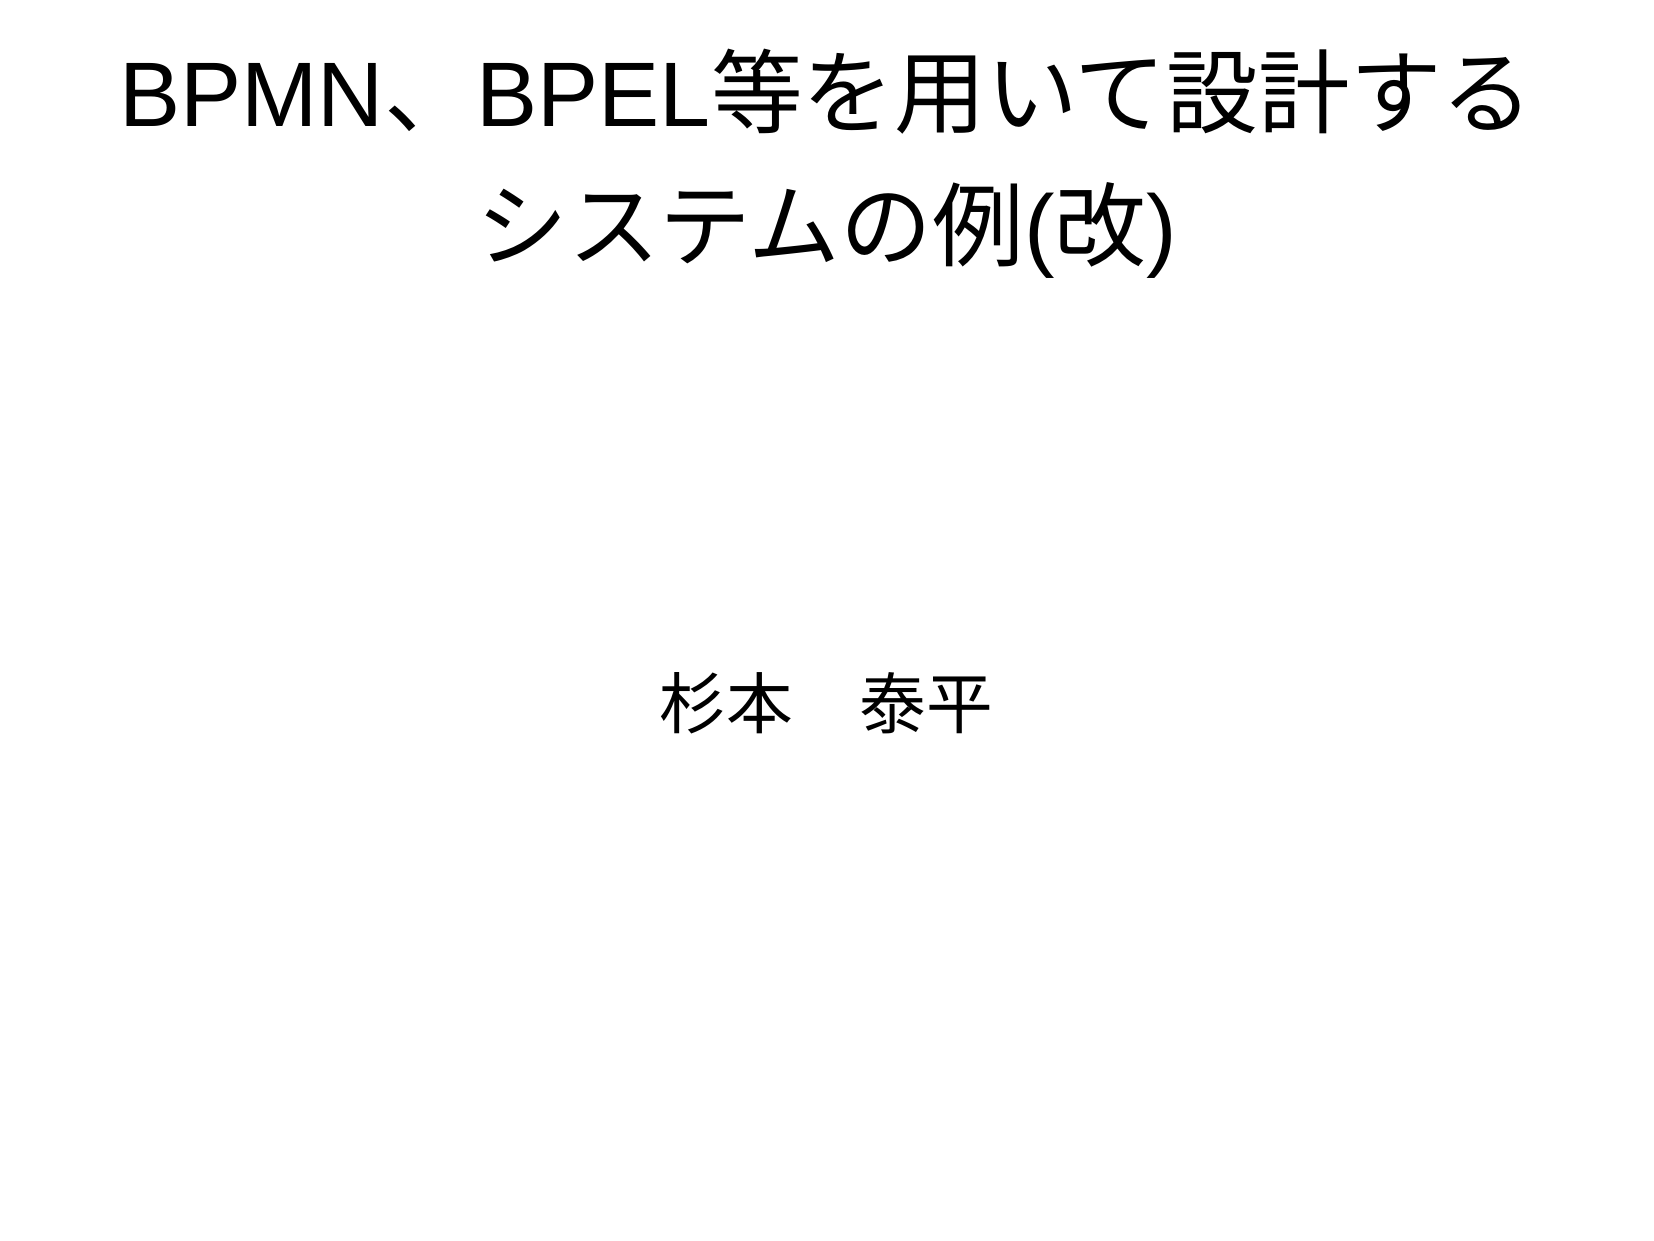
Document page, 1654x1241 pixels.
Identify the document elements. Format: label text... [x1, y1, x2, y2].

title BPMN、BPEL等を用いて設計するシステムの例(改) [82, 36, 1571, 270]
subtitle 杉本 泰平 [82, 290, 1571, 1109]
